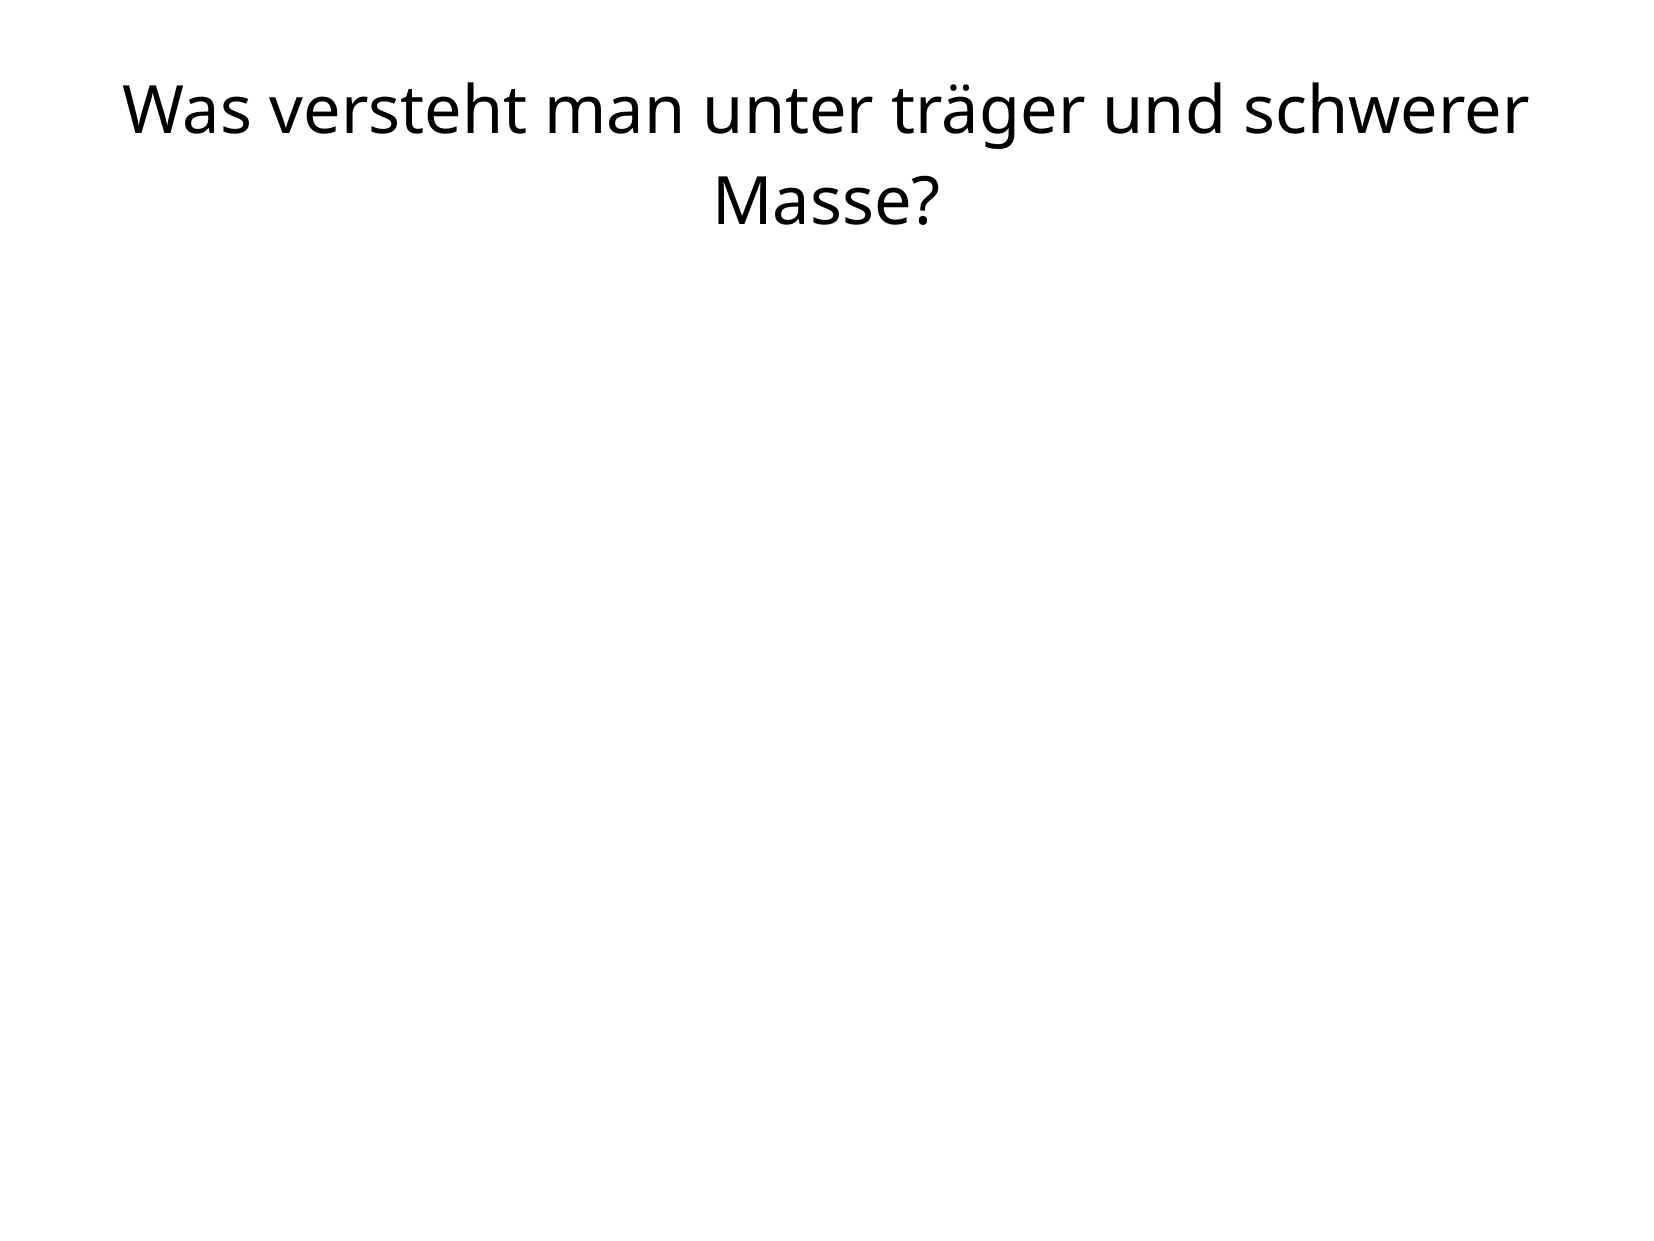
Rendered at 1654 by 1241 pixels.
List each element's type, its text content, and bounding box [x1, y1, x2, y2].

title Was versteht man unter träger und schwerer Masse? [82, 49, 1571, 257]
